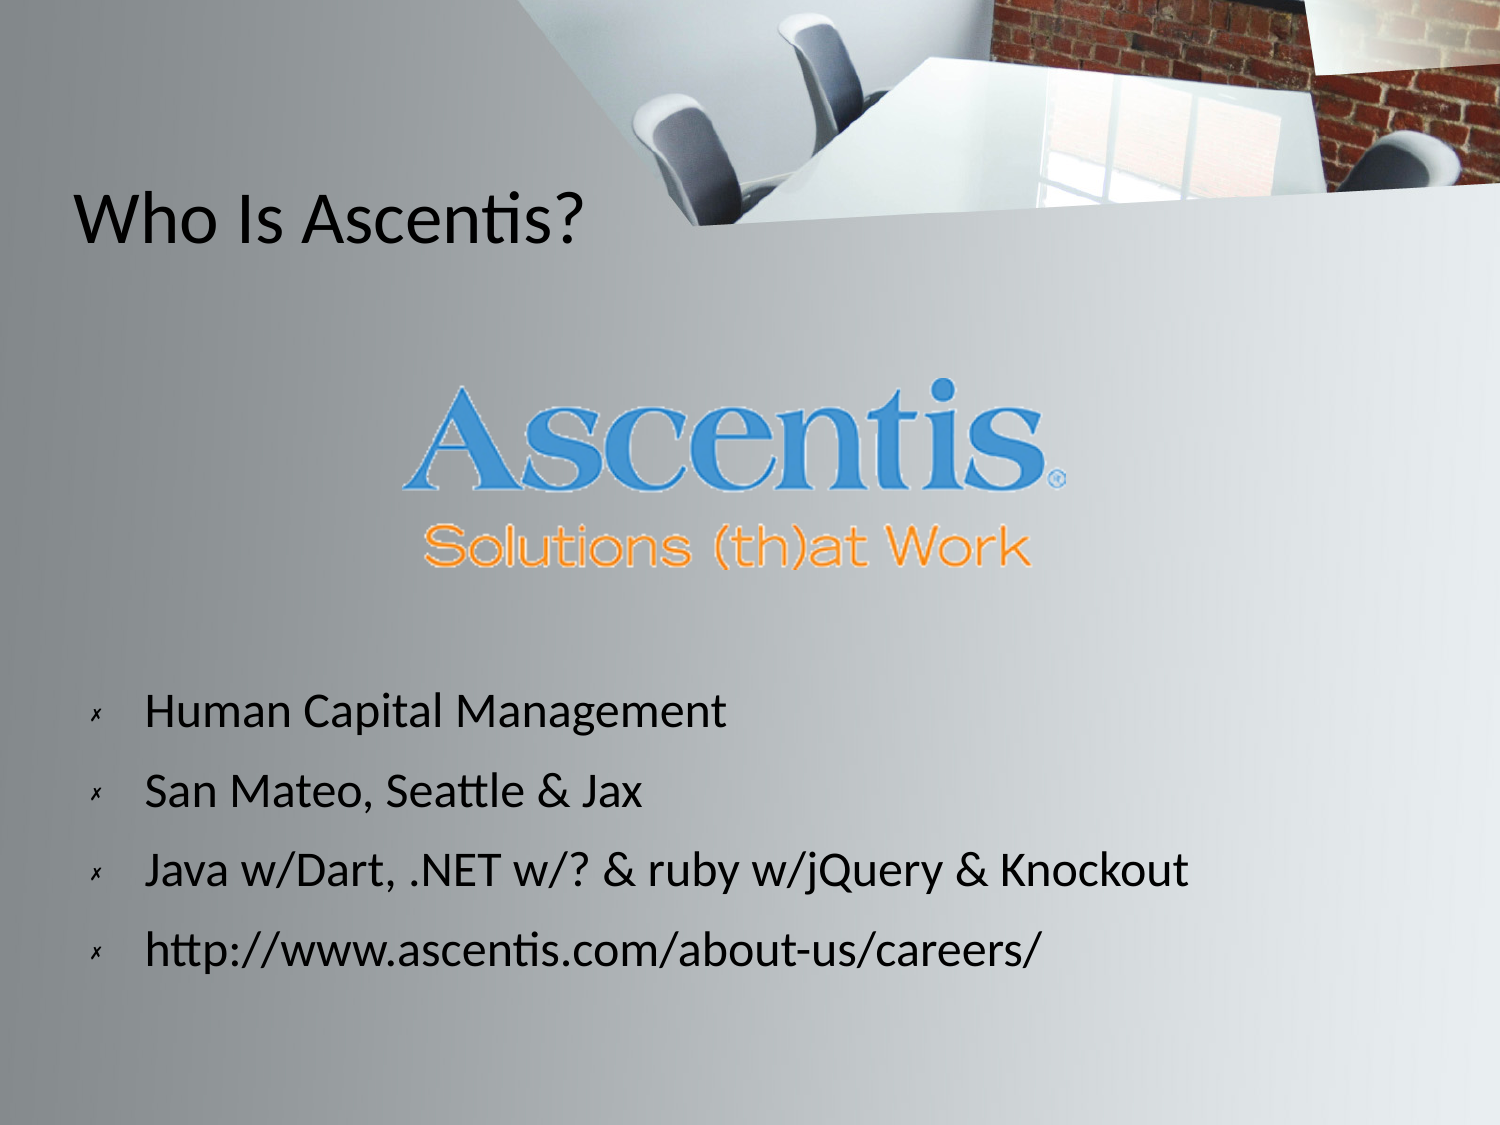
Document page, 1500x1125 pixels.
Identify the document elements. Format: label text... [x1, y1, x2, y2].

picture [0, 0, 1500, 1125]
list Human Capital Management San Mateo, Seattle & Jax Java w/Dart, .NET w/? & ruby w/jQuery & Knockout http://www.ascentis.com/about-us/careers/ [73, 690, 1427, 1039]
title Who Is Ascentis? [73, 111, 826, 338]
